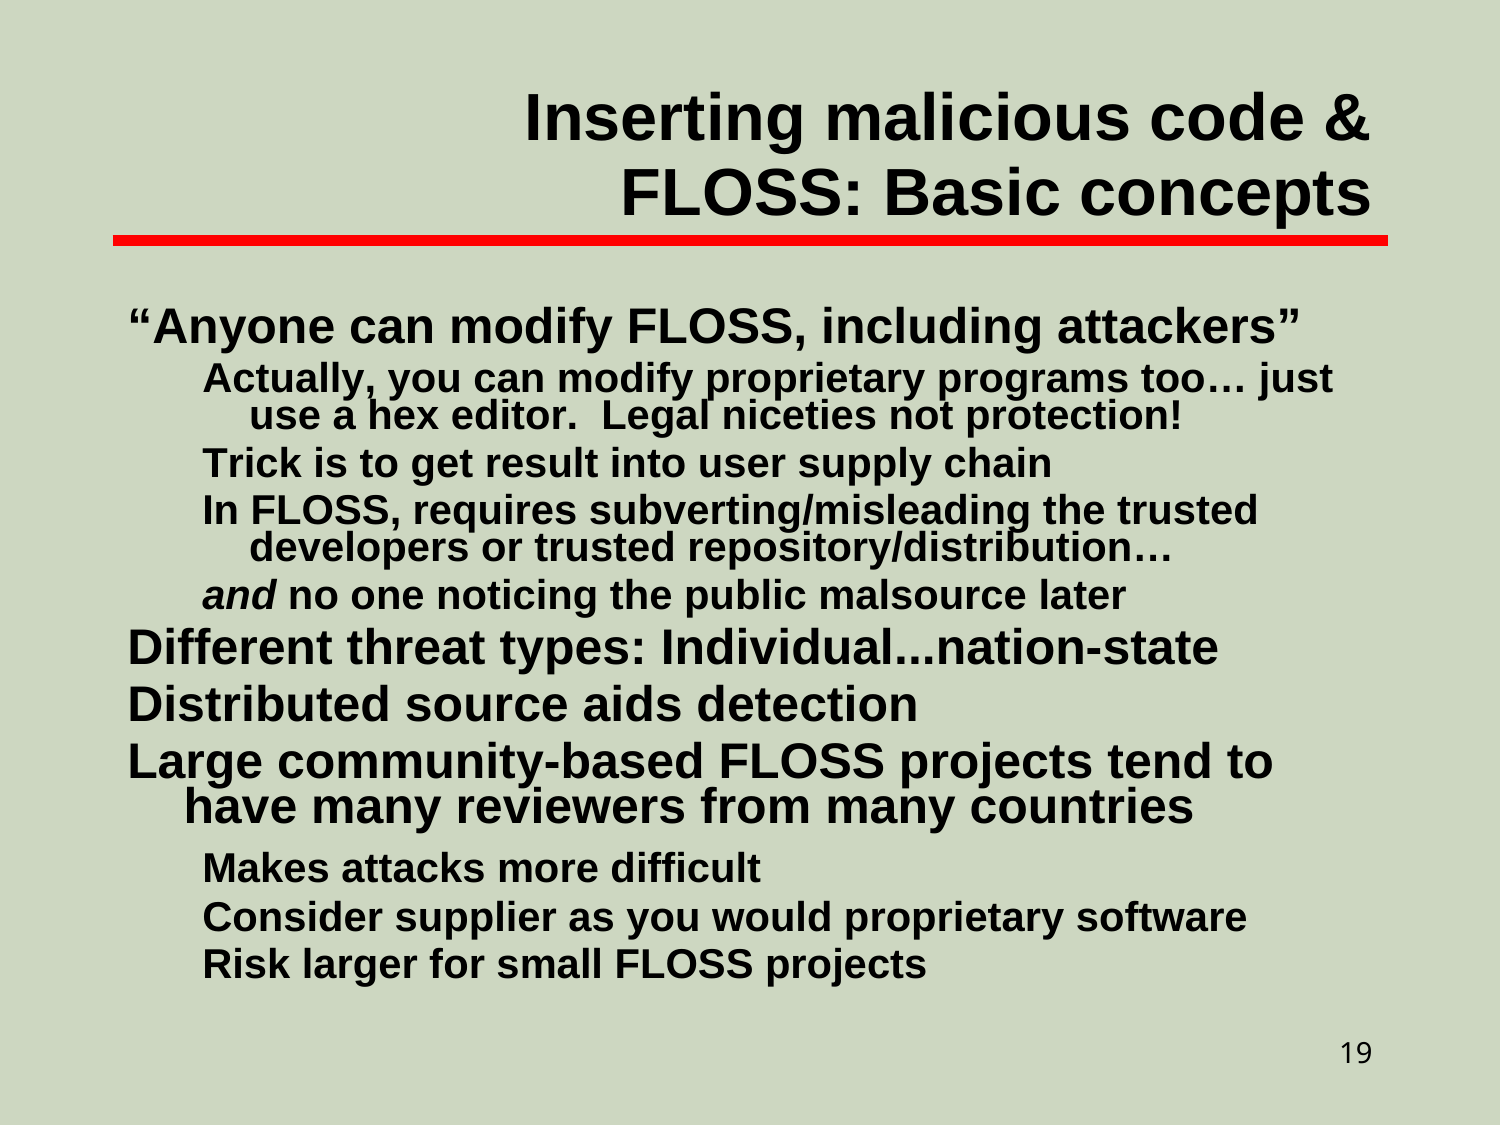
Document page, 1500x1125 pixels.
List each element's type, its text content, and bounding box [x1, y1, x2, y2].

list “Anyone can modify FLOSS, including attackers” Actually, you can modify proprietary programs too… just use a hex editor. Legal niceties not protection! Trick is to get result into user supply chain In FLOSS, requires subverting/misleading the trusted developers or trusted repository/distribution… and no one noticing the public malsource later Different threat types: Individual...nation-state Distributed source aids detection Large community-based FLOSS projects tend to have many reviewers from many countries Makes attacks more difficult Consider supplier as you would proprietary software Risk larger for small FLOSS projects [112, 299, 1388, 1038]
title Inserting malicious code & FLOSS: Basic concepts [337, 72, 1388, 238]
